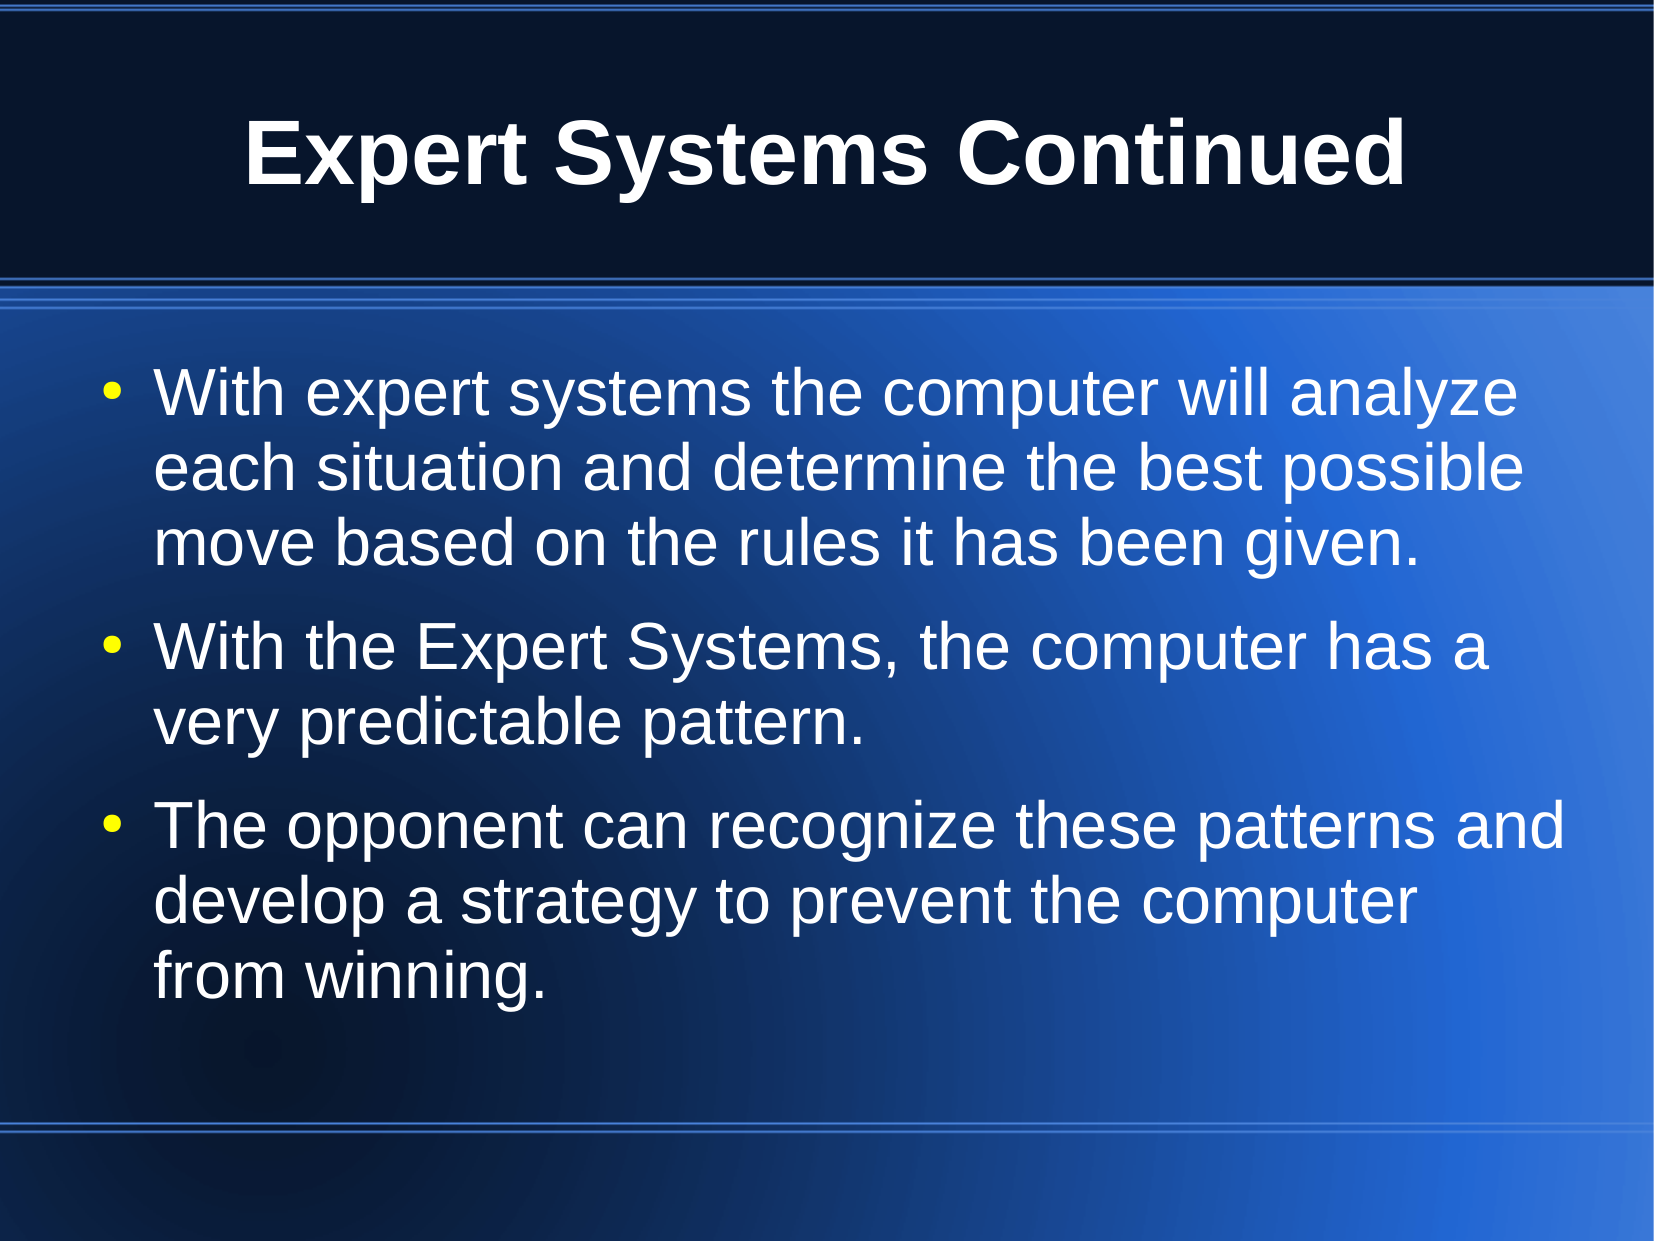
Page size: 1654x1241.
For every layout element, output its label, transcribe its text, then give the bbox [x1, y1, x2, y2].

title Expert Systems Continued [82, 49, 1571, 257]
picture [0, 0, 1654, 1241]
list With expert systems the computer will analyze each situation and determine the best possible move based on the rules it has been given. With the Expert Systems, the computer has a very predictable pattern. The opponent can recognize these patterns and develop a strategy to prevent the computer from winning. [82, 355, 1571, 1117]
